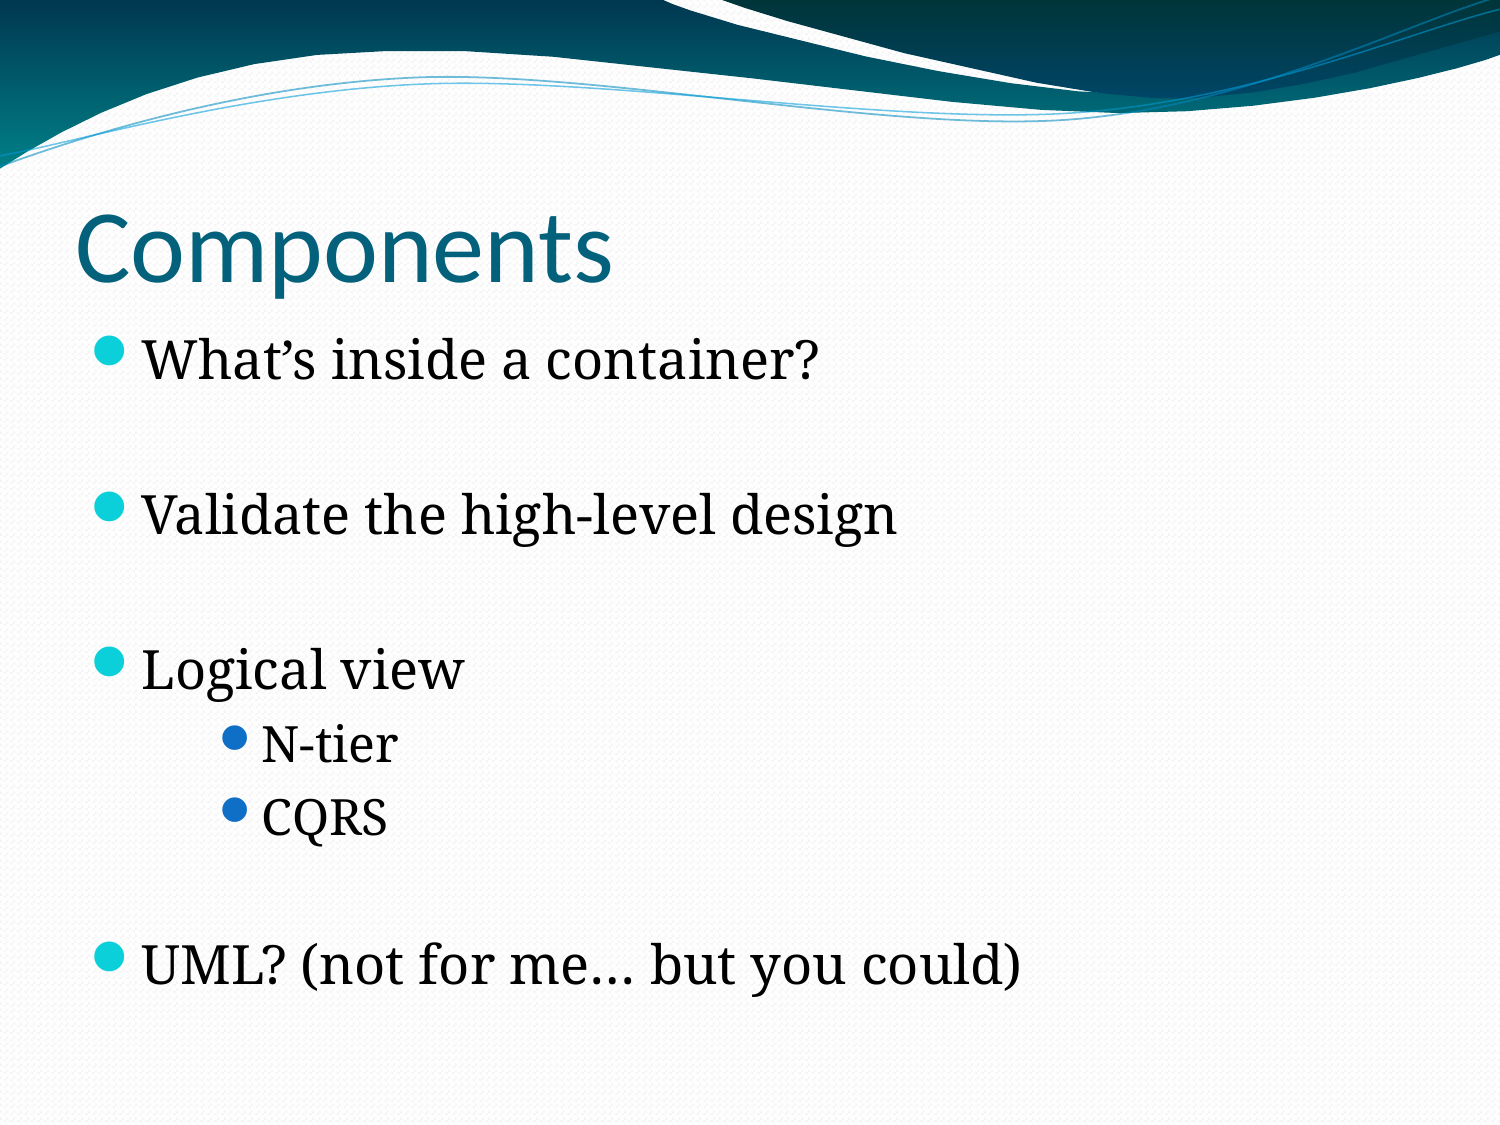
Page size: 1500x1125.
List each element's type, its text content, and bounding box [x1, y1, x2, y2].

title Components [75, 115, 1426, 304]
list What’s inside a container? Validate the high-level design Logical view N-tier CQRS UML? (not for me… but you could) [75, 317, 1426, 1038]
